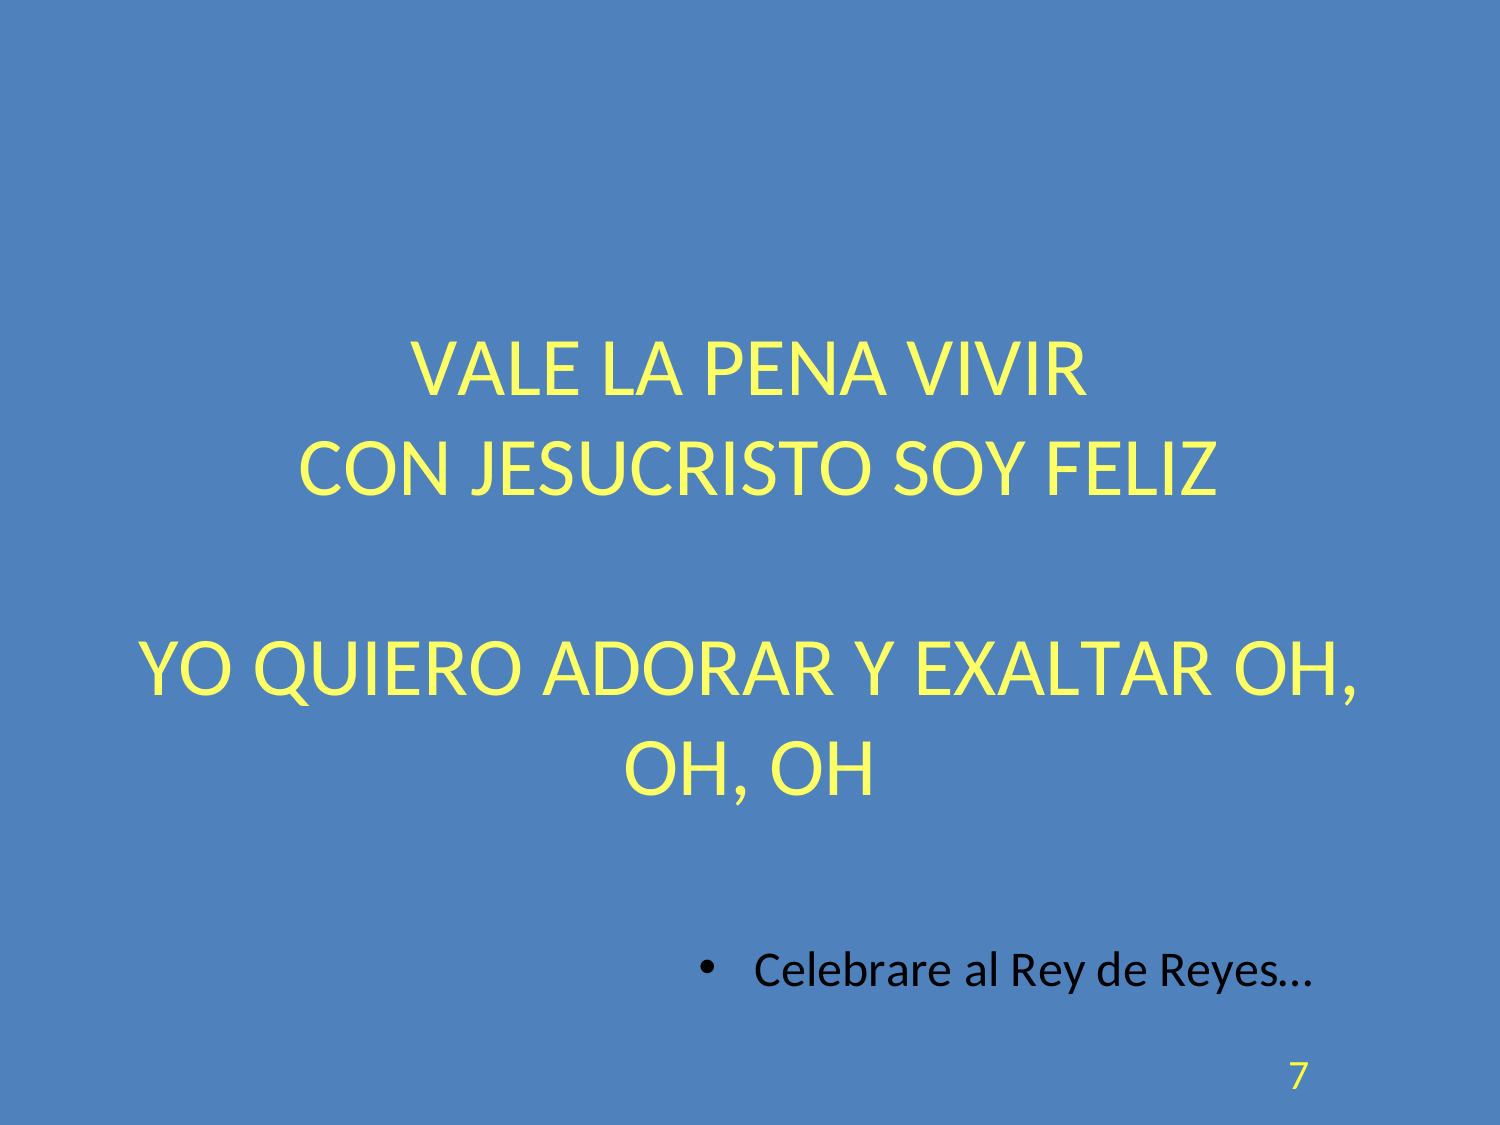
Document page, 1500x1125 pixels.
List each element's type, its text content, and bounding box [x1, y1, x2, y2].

text_box Celebrare al Rey de Reyes… [616, 928, 1329, 1012]
text_box <número> [974, 1042, 1325, 1103]
title VALE LA PENA VIVIR CON JESUCRISTO SOY FELIZ YO QUIERO ADORAR Y EXALTAR OH, OH, OH [75, 468, 1426, 657]
